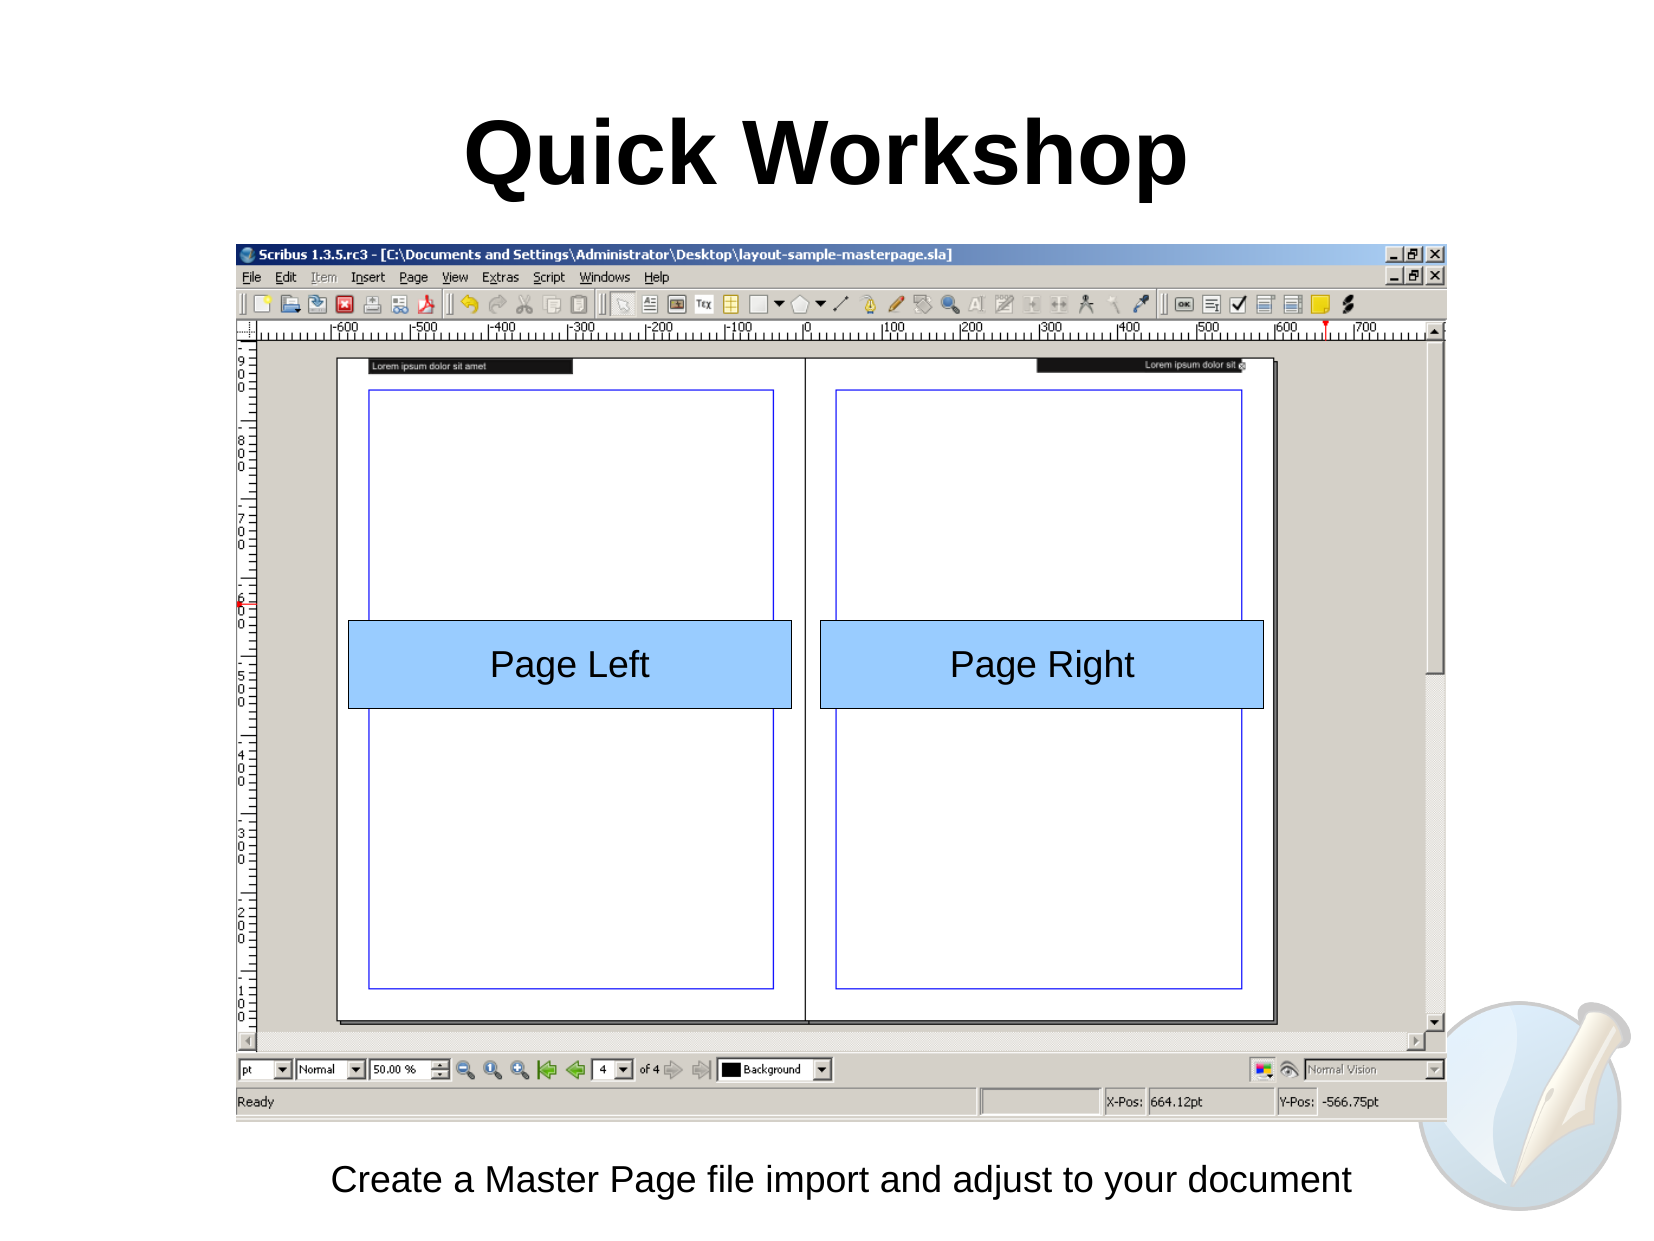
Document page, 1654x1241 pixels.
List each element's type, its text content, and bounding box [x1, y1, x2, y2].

text_box Page Left [348, 620, 792, 709]
title Quick Workshop [82, 56, 1571, 250]
text_box Create a Master Page file import and adjust to your document [236, 1151, 1447, 1209]
text_box Page Right [820, 620, 1264, 709]
picture [236, 244, 1447, 1123]
